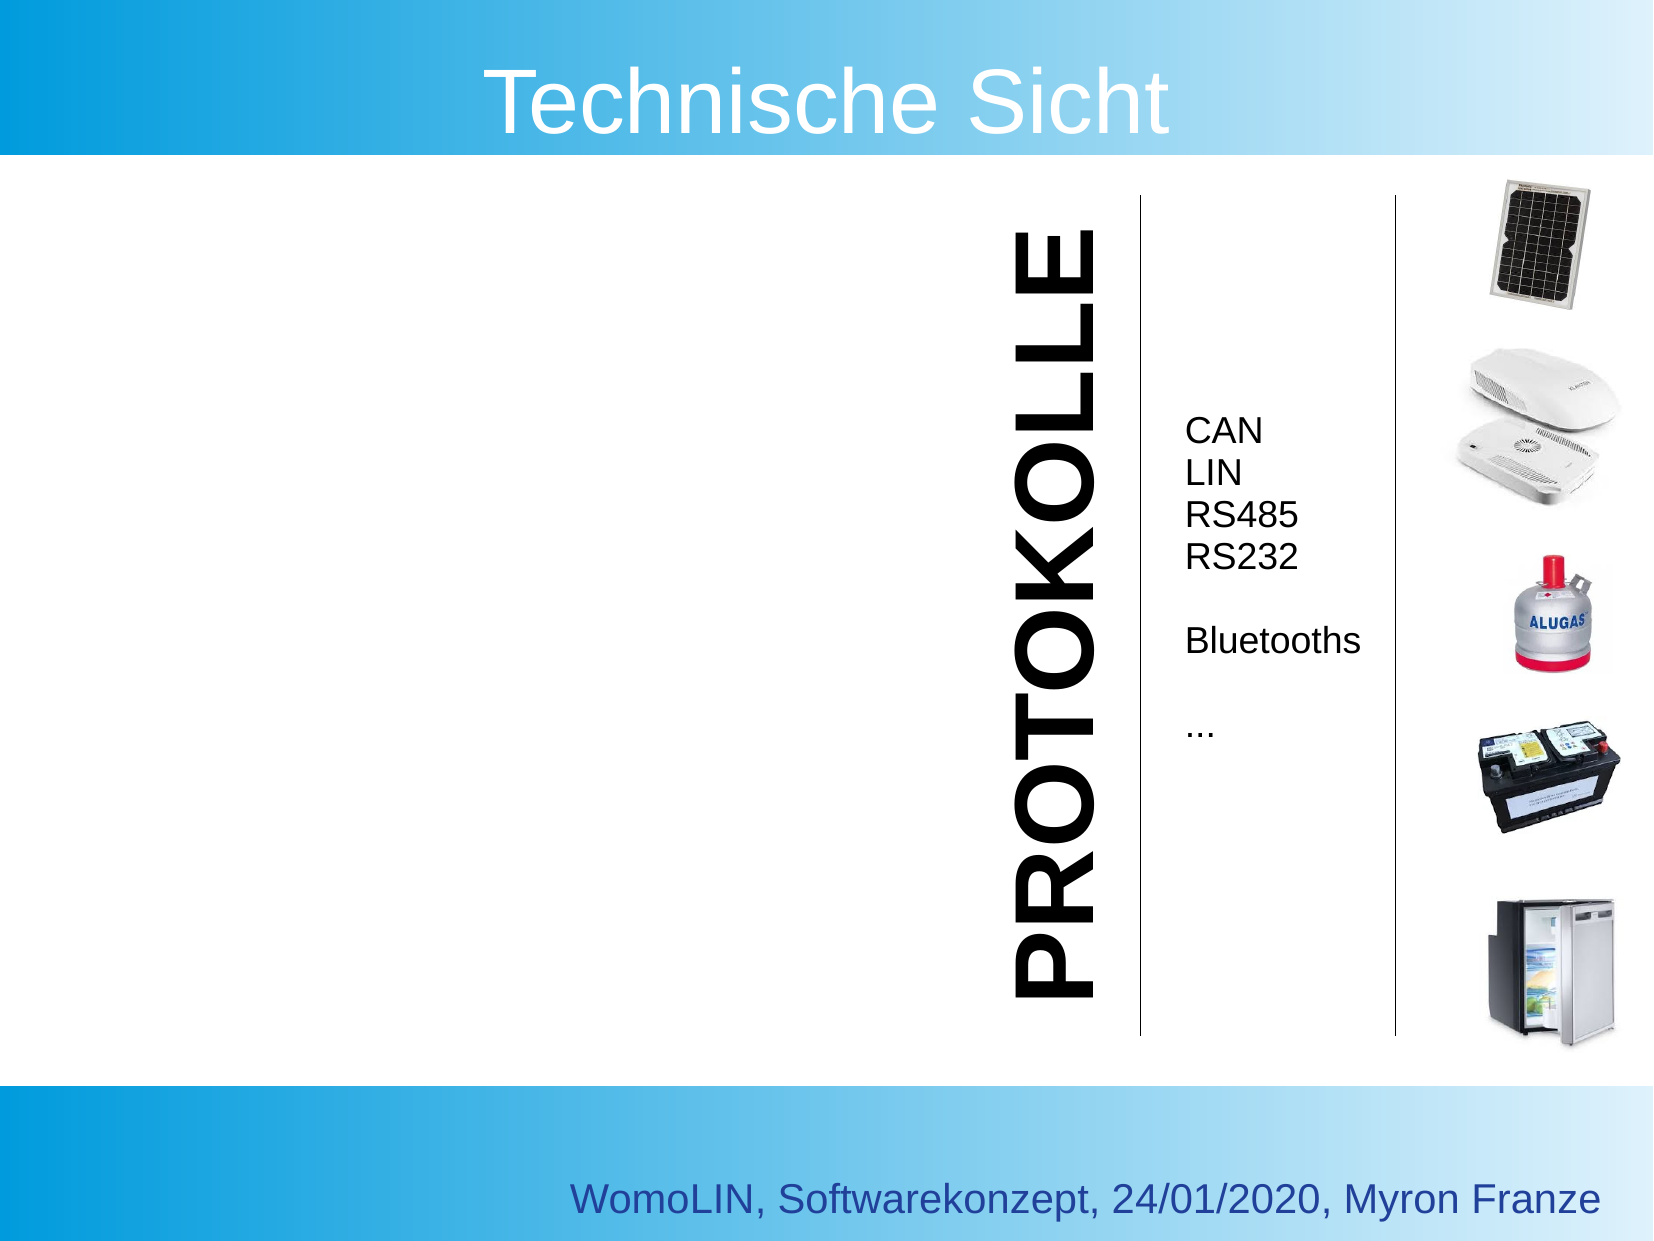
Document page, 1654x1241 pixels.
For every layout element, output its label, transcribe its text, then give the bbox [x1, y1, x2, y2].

picture [1489, 179, 1591, 310]
text_box WomoLIN, Softwarekonzept, 24/01/2020, Myron Franze [555, 1168, 1645, 1241]
picture [1493, 554, 1613, 674]
title Technische Sicht [82, 49, 1571, 155]
picture [1440, 327, 1638, 526]
picture [1477, 716, 1621, 841]
picture [1467, 884, 1636, 1053]
text_box CAN LIN RS485 RS232 Bluetooths ... [1170, 402, 1381, 796]
text_box PROTOKOLLE [984, 180, 1126, 1021]
